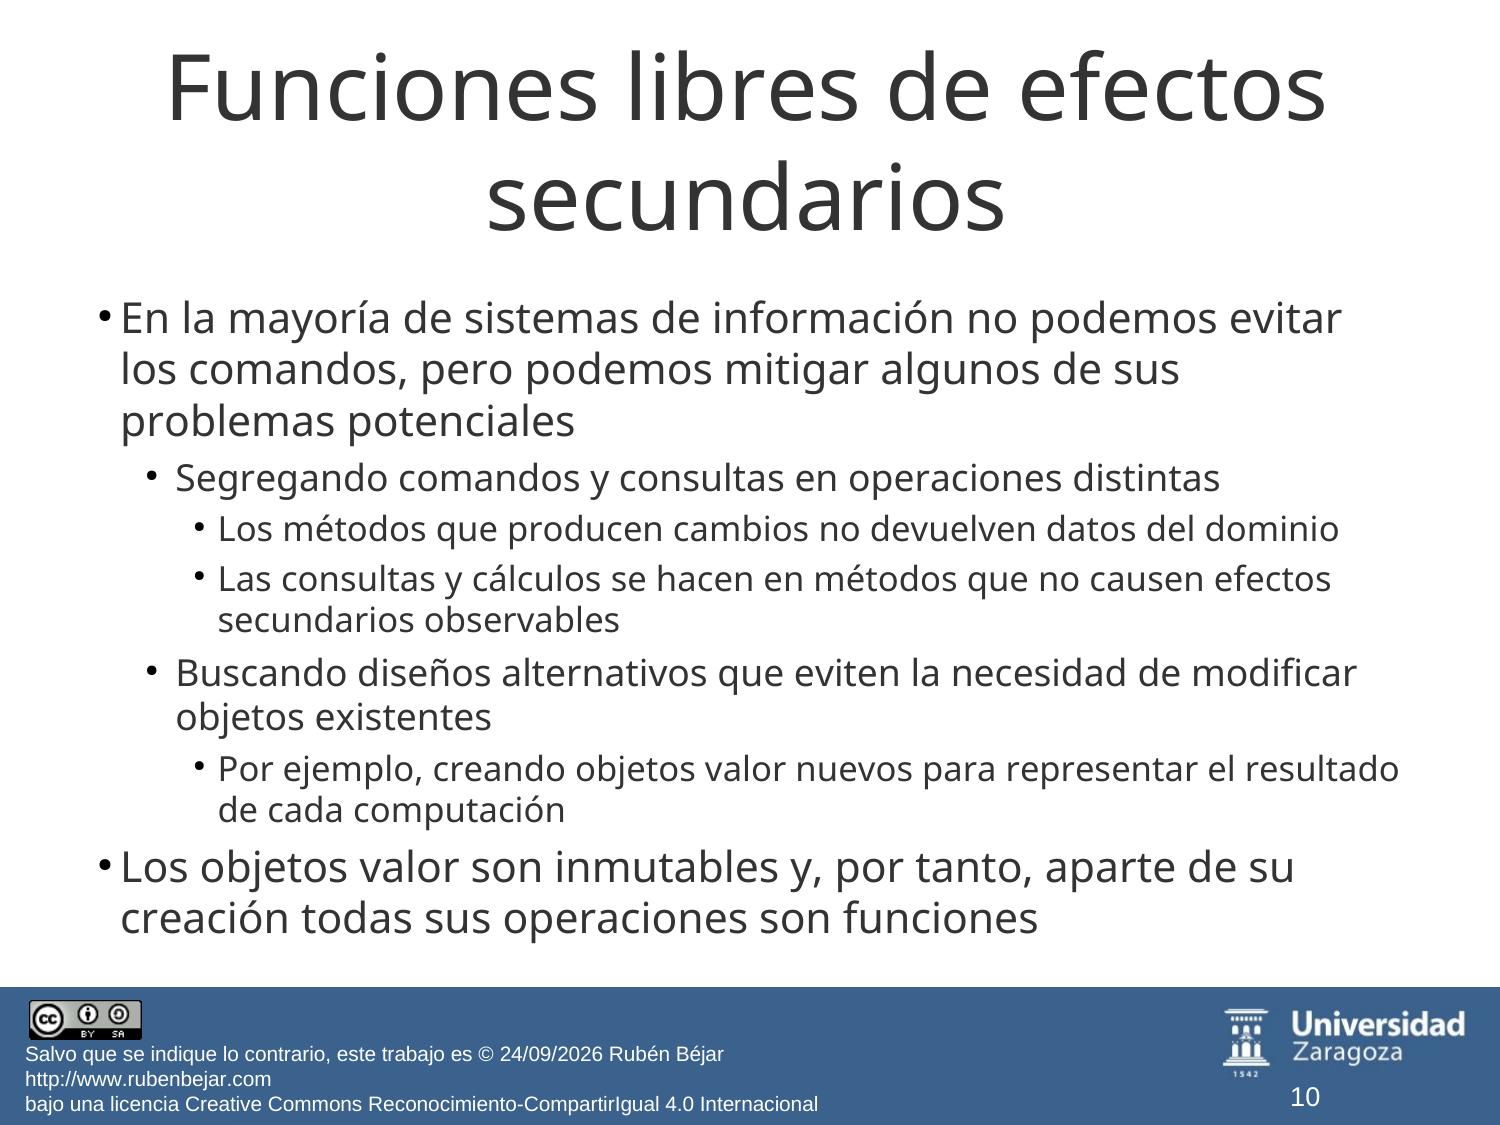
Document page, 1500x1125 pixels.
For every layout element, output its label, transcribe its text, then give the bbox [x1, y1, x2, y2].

picture [0, 987, 1500, 1125]
title Funciones libres de efectos secundarios [74, 21, 1420, 257]
list En la mayoría de sistemas de información no podemos evitar los comandos, pero podemos mitigar algunos de sus problemas potenciales Segregando comandos y consultas en operaciones distintas Los métodos que producen cambios no devuelven datos del dominio Las consultas y cálculos se hacen en métodos que no causen efectos secundarios observables Buscando diseños alternativos que eviten la necesidad de modificar objetos existentes Por ejemplo, creando objetos valor nuevos para representar el resultado de cada computación Los objetos valor son inmutables y, por tanto, aparte de su creación todas sus operaciones son funciones [82, 283, 1418, 957]
